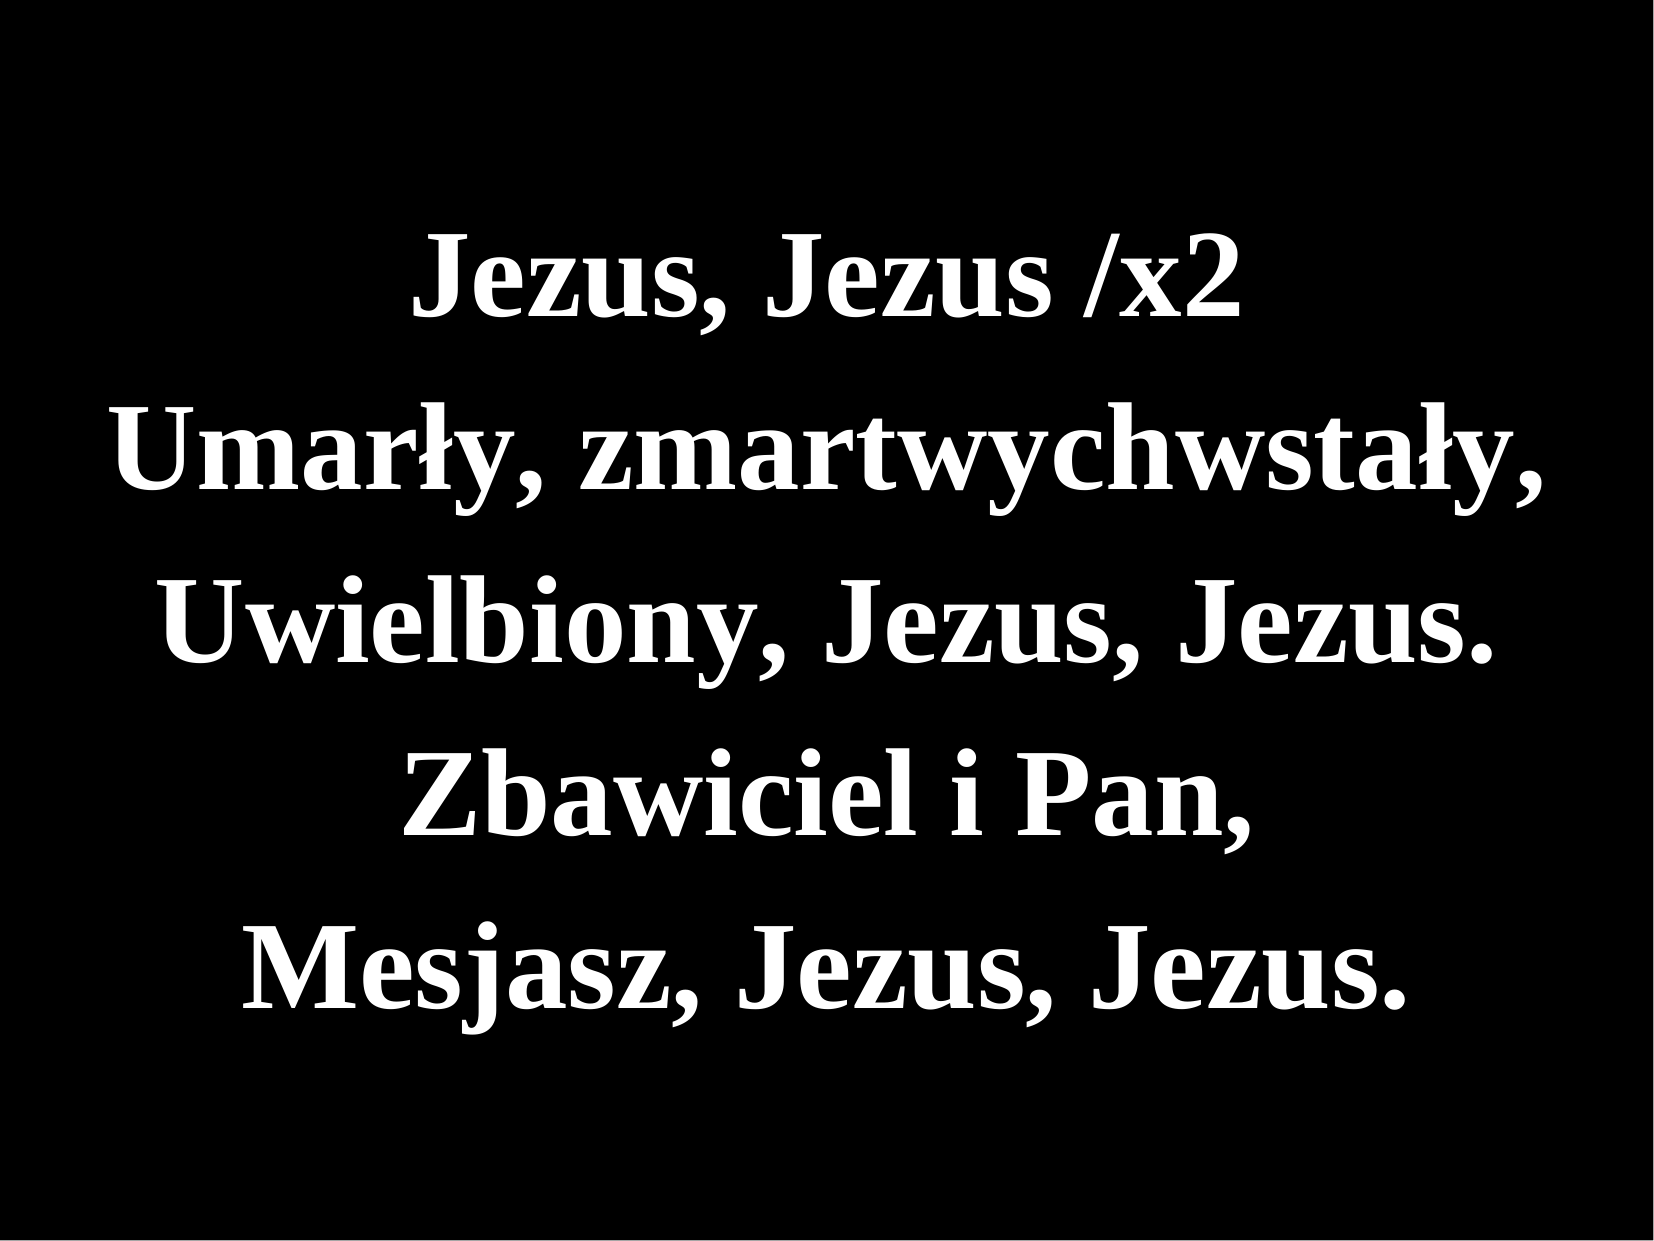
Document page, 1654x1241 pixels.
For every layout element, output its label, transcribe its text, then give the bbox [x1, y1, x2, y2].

title Jezus, Jezus /x2 ppp Umarły, zmartwychwstały, ppp Uwielbiony, Jezus, Jezus. ppp Zbawiciel i Pan, ppp Mesjasz, Jezus, Jezus. [0, 0, 1654, 1241]
